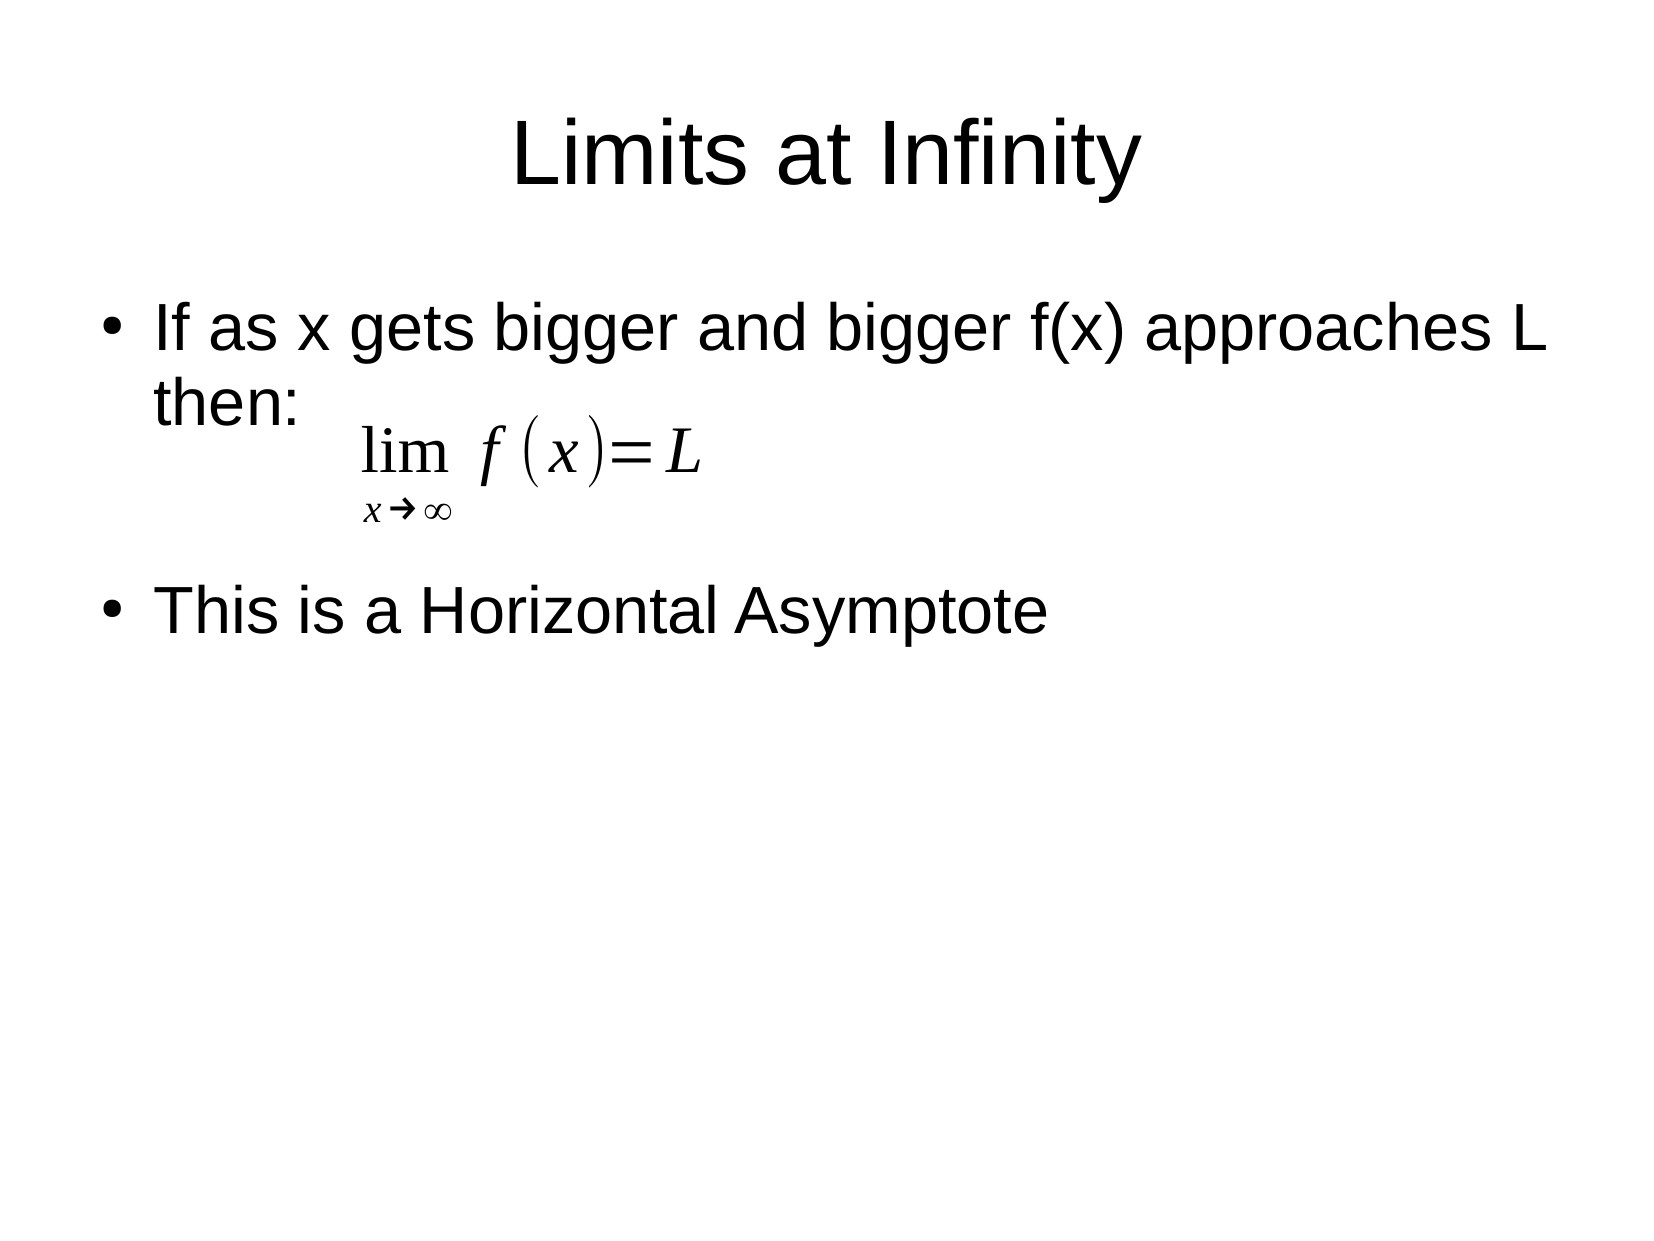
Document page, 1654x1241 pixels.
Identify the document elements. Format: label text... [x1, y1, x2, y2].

chart [354, 413, 710, 532]
list If as x gets bigger and bigger f(x) approaches L then: This is a Horizontal Asymptote [82, 290, 1571, 1126]
title Limits at Infinity [82, 49, 1571, 257]
